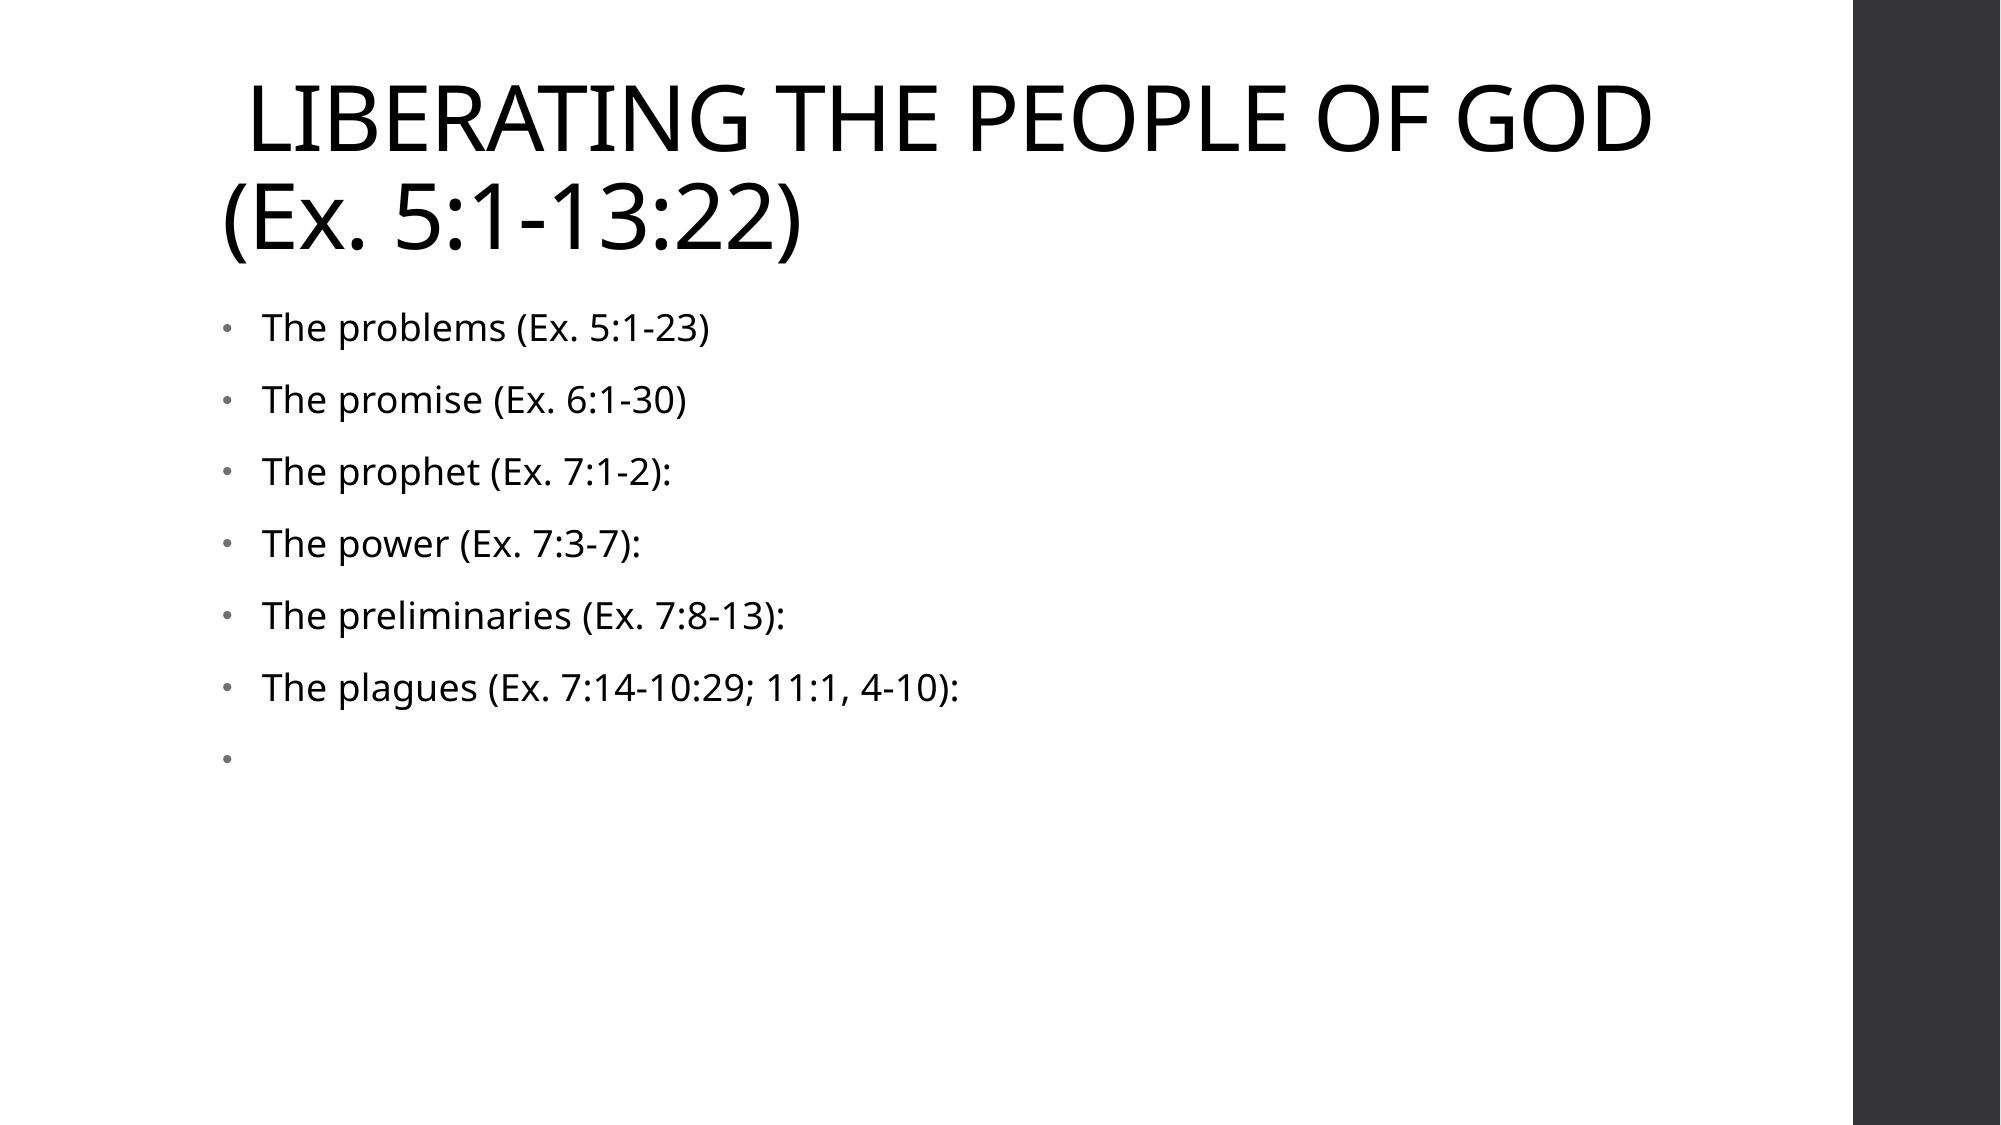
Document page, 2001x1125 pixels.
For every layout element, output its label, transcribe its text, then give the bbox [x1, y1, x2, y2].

title LIBERATING THE PEOPLE OF GOD (Ex. 5:1-13:22) [206, 60, 1797, 278]
list The problems (Ex. 5:1-23) The promise (Ex. 6:1-30) The prophet (Ex. 7:1-2): The power (Ex. 7:3-7): The preliminaries (Ex. 7:8-13): The plagues (Ex. 7:14-10:29; 11:1, 4-10): [206, 299, 1617, 1014]
